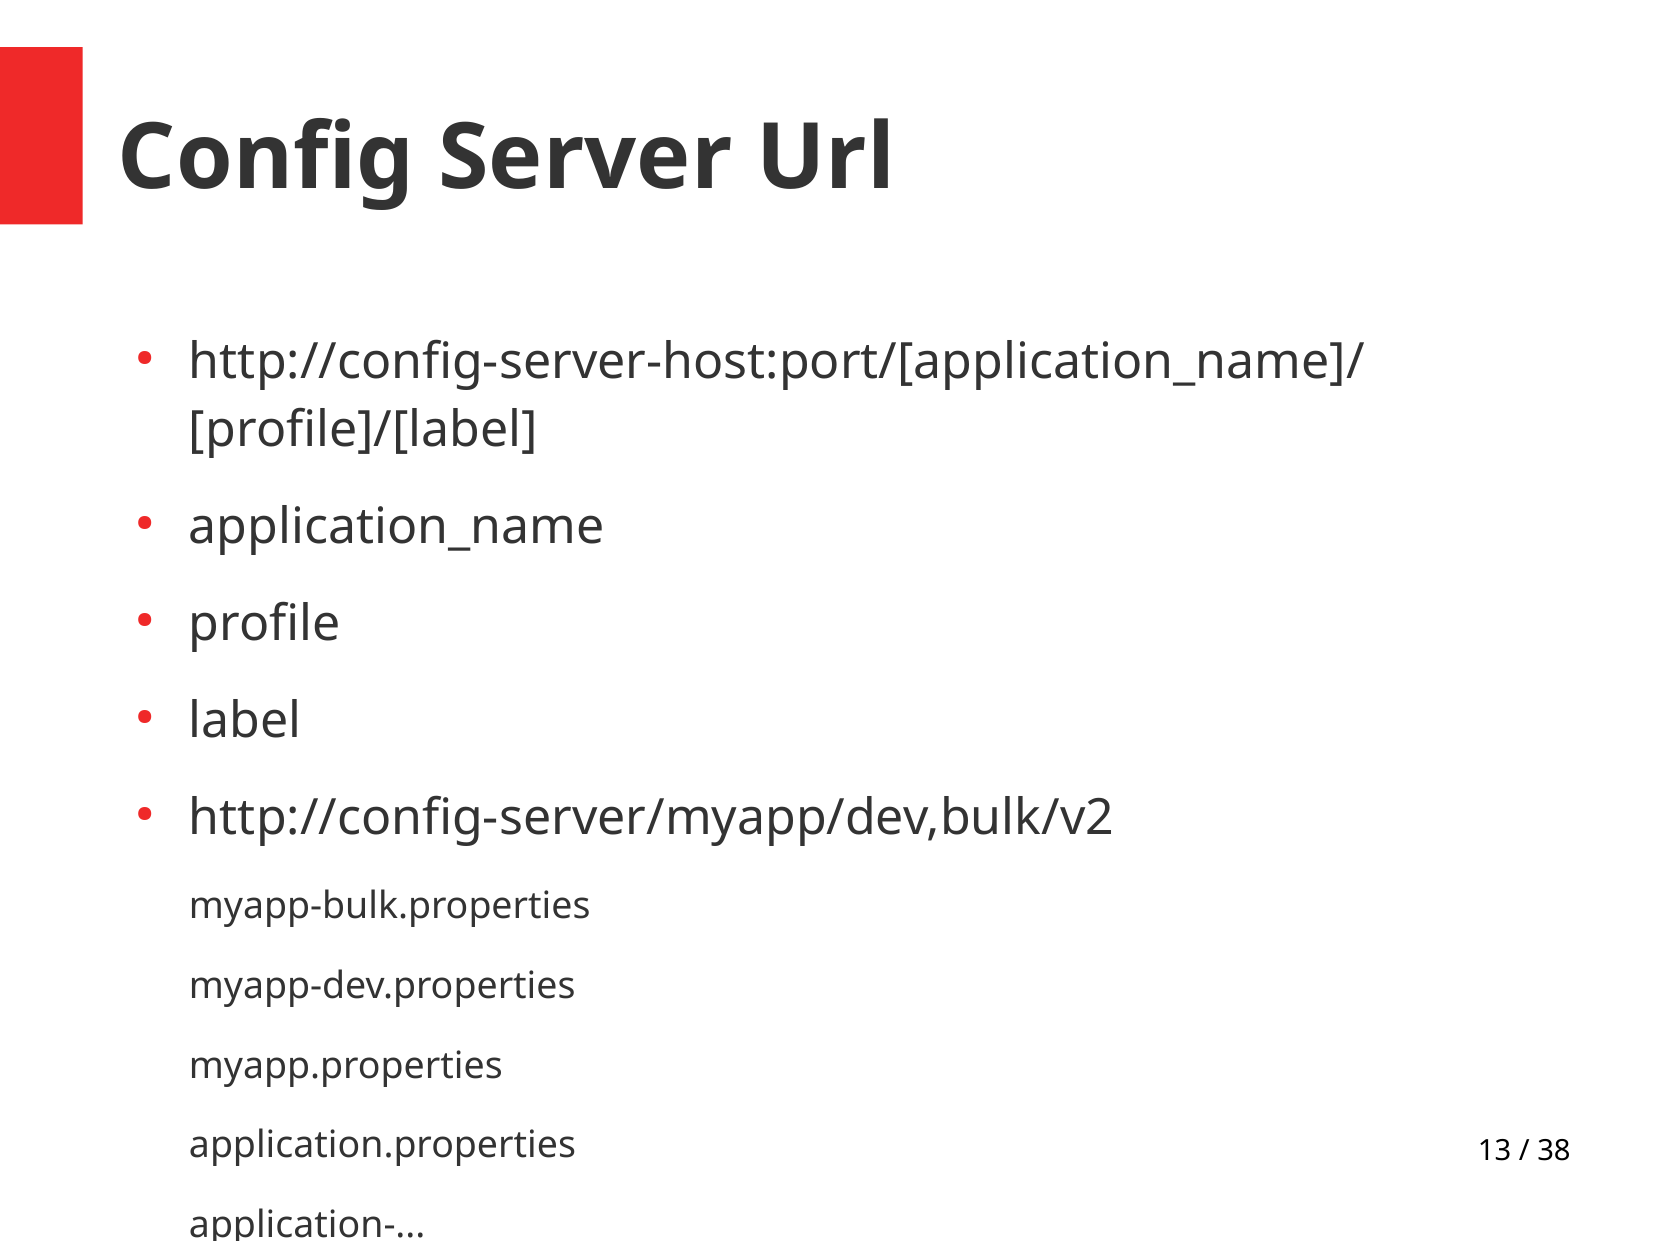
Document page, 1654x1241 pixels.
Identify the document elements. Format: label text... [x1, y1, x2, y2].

title Config Server Url [117, 46, 1571, 260]
list http://config-server-host:port/[application_name]/[profile]/[label] application_name profile label http://config-server/myapp/dev,bulk/v2 myapp-bulk.properties myapp-dev.properties myapp.properties application.properties application-... [118, 324, 1536, 1045]
